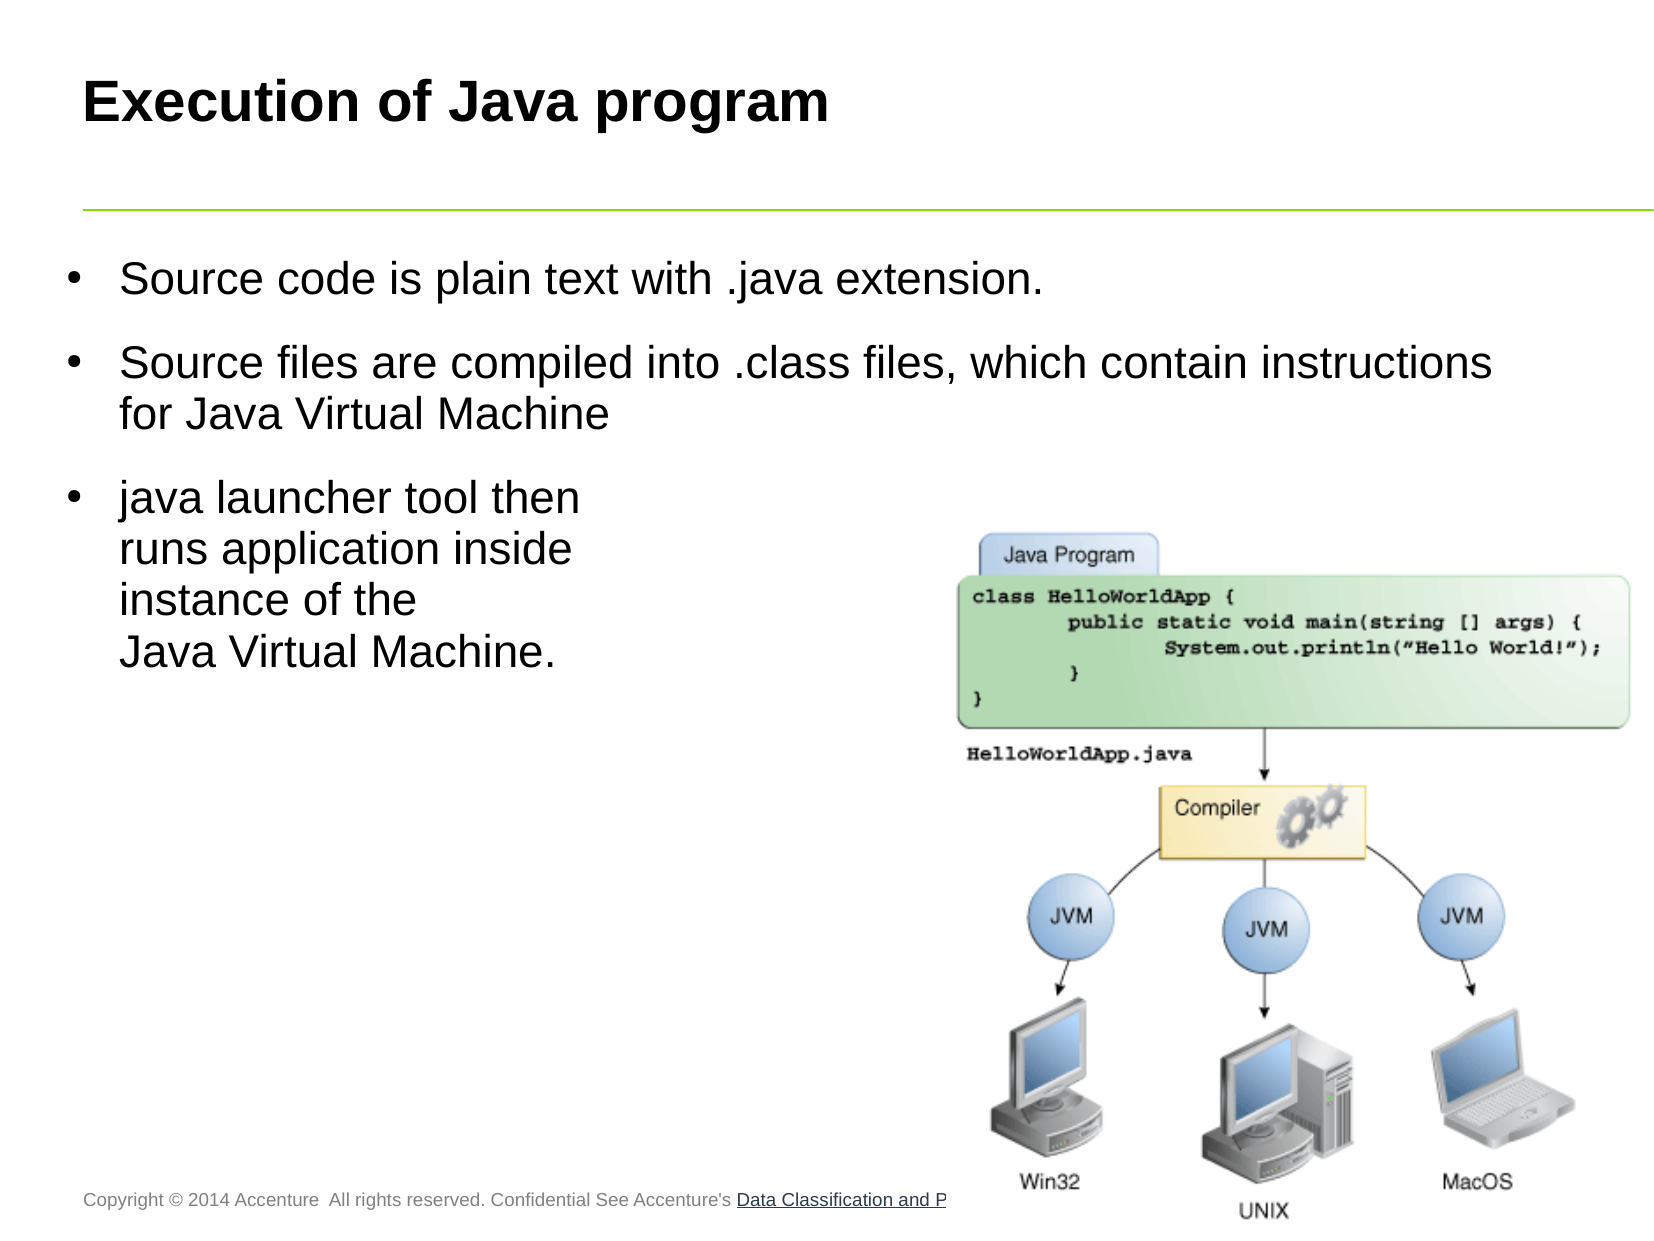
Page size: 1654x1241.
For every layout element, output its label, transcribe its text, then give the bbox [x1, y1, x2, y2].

list Source code is plain text with .java extension. Source files are compiled into .class files, which contain instructions for Java Virtual Machine java launcher tool then runs application inside instance of the Java Virtual Machine. [48, 253, 1538, 1186]
title Execution of Java program [82, 28, 1571, 175]
picture [946, 516, 1643, 1237]
